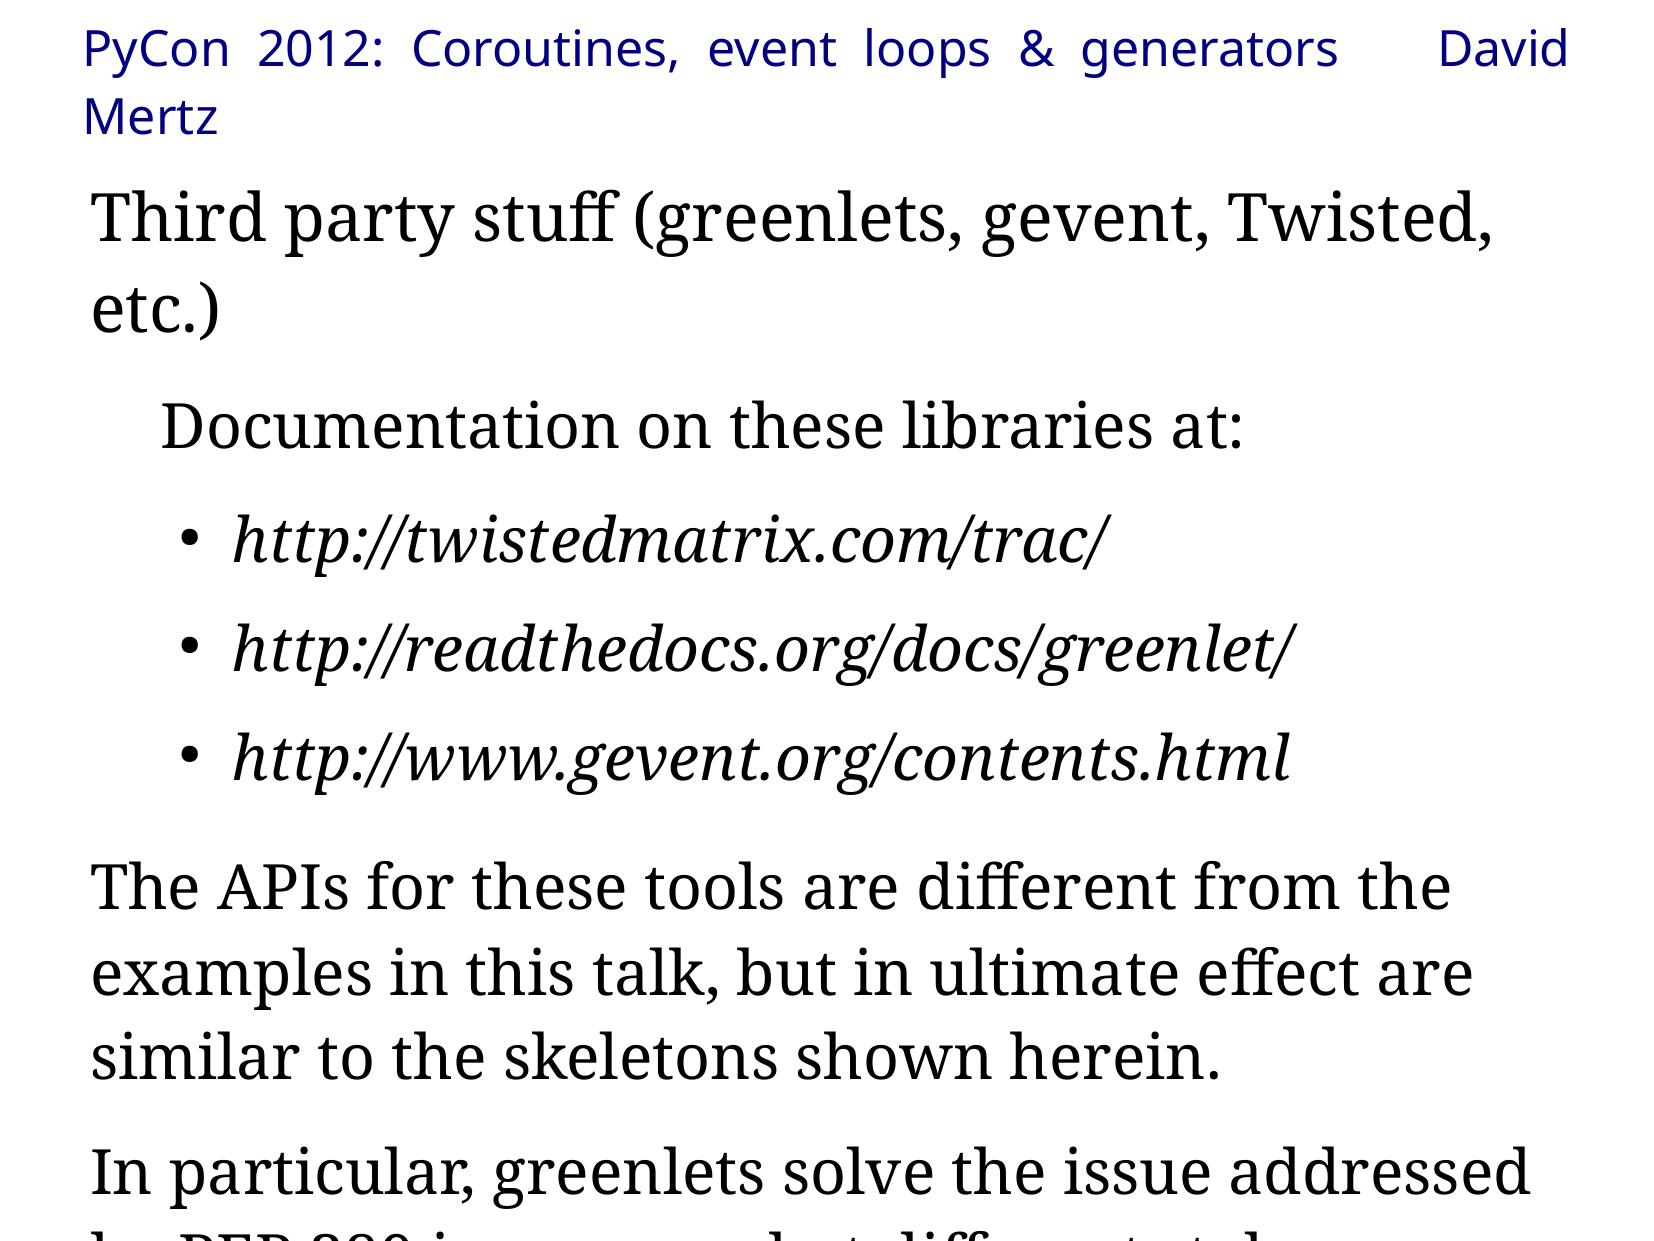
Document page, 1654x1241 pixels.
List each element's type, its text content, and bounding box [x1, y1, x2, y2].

list Third party stuff (greenlets, gevent, Twisted, etc.) Documentation on these libraries at: http://twistedmatrix.com/trac/ http://readthedocs.org/docs/greenlet/ http://www.gevent.org/contents.html The APIs for these tools are different from the examples in this talk, but in ultimate effect are similar to the skeletons shown herein. In particular, greenlets solve the issue addressed by PEP 380 in a somewhat different style. [89, 170, 1602, 1167]
title PyCon 2012: Coroutines, event loops & generators David Mertz [82, 49, 1571, 113]
